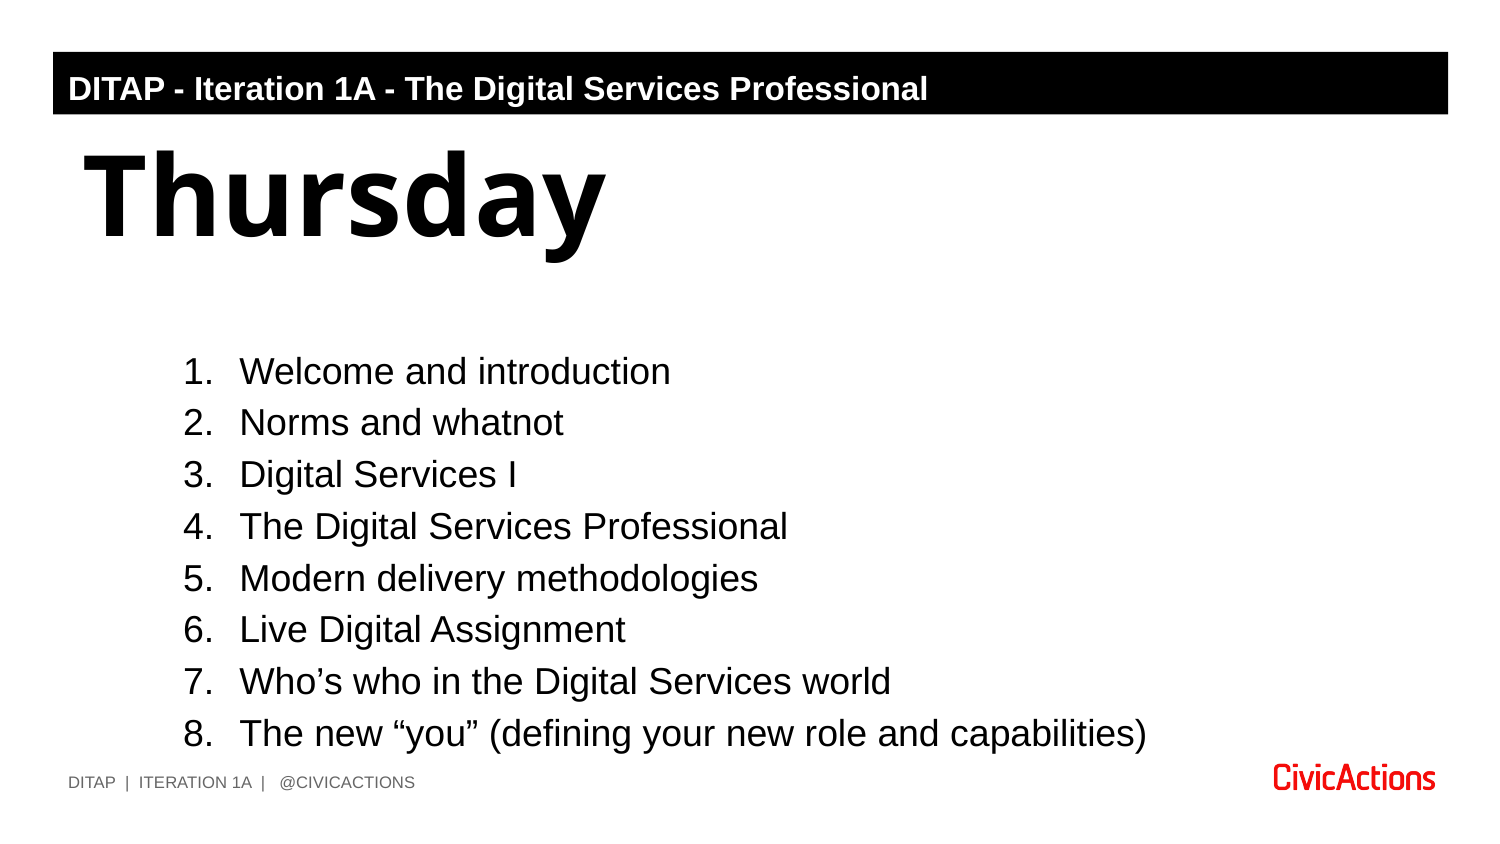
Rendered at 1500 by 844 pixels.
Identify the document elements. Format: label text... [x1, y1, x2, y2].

picture [1271, 758, 1438, 795]
title Thursday [73, 114, 1354, 291]
list Welcome and introduction Norms and whatnot Digital Services I The Digital Services Professional Modern delivery methodologies Live Digital Assignment Who’s who in the Digital Services world The new “you” (defining your new role and capabilities) [154, 330, 1362, 428]
title DITAP - Iteration 1A - The Digital Services Professional [53, 51, 1449, 115]
